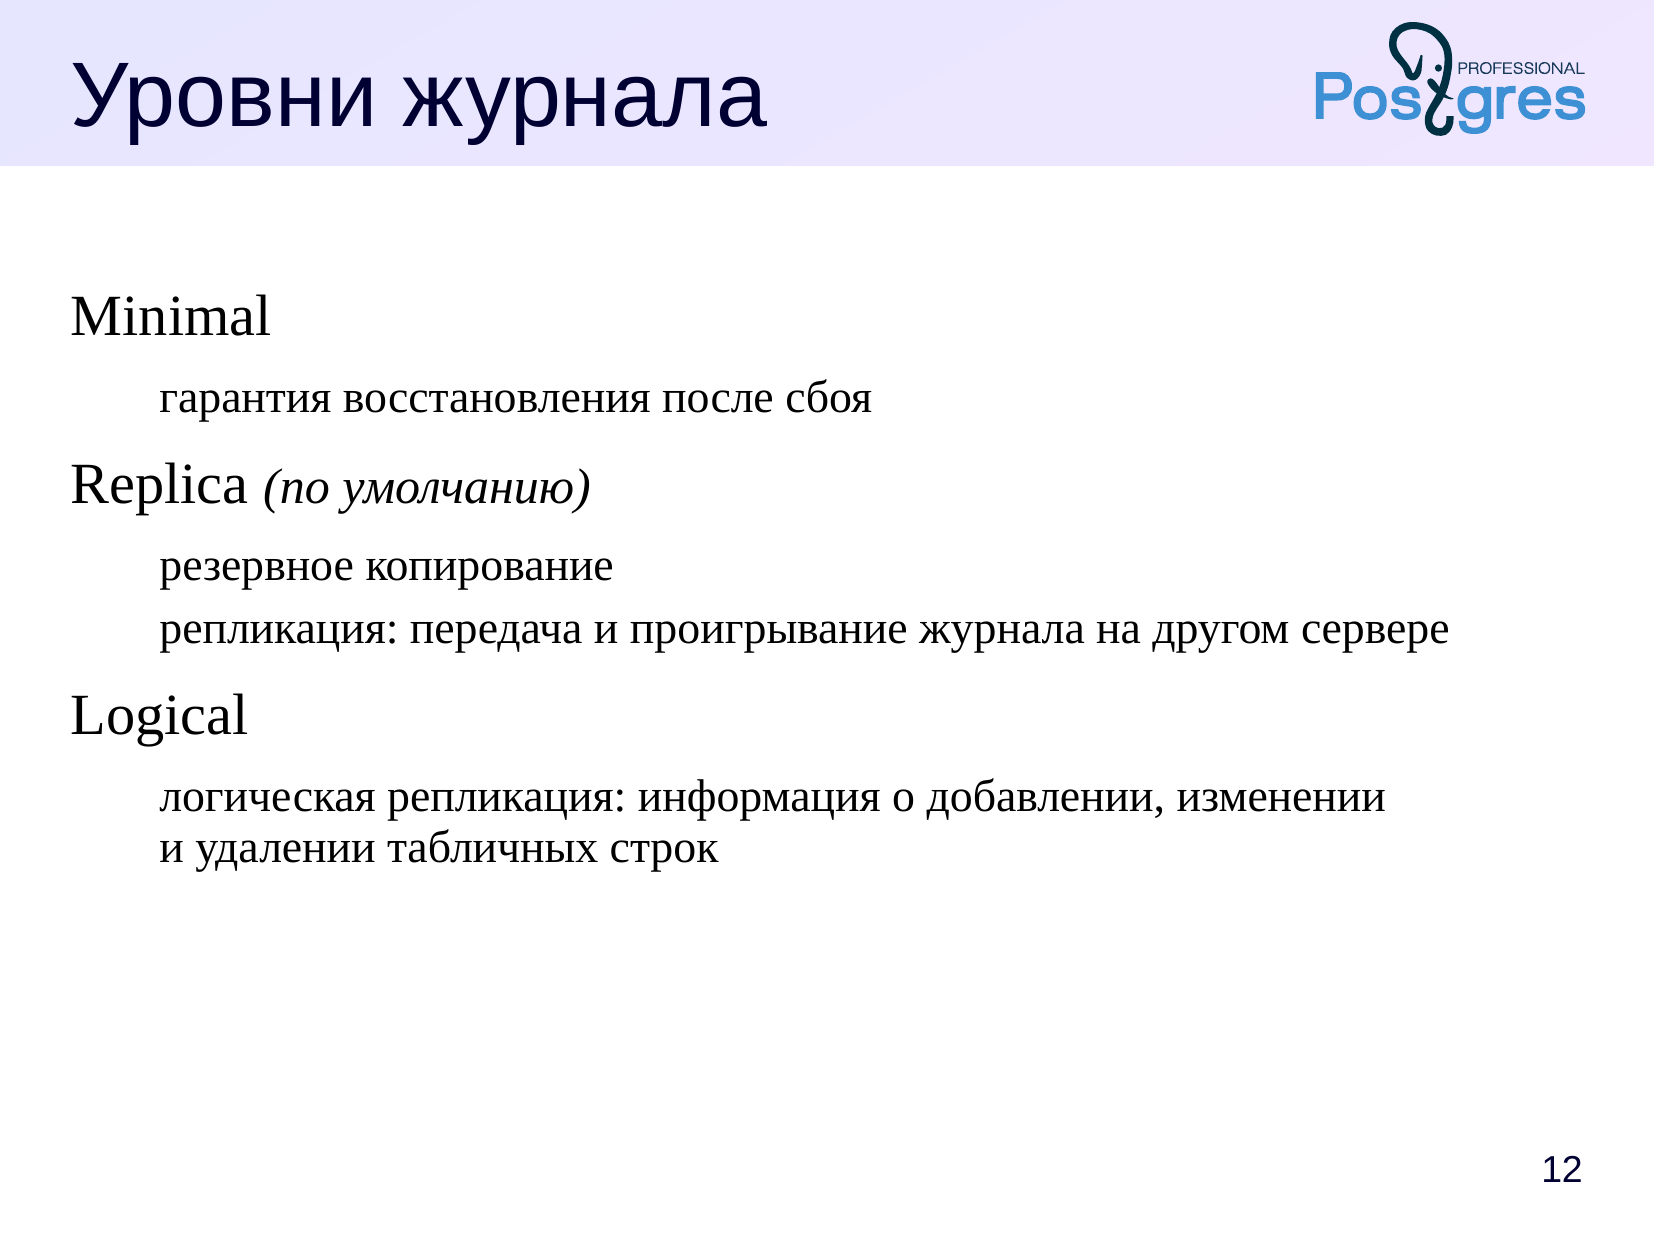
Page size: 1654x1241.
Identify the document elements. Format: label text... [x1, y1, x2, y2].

list Minimal гарантия восстановления после сбоя Replica (по умолчанию) резервное копирование репликация: передача и проигрывание журнала на другом сервере Logical логическая репликация: информация о добавлении, изменении и удалении табличных строк [70, 283, 1583, 1141]
title Уровни журнала [70, 43, 1241, 147]
